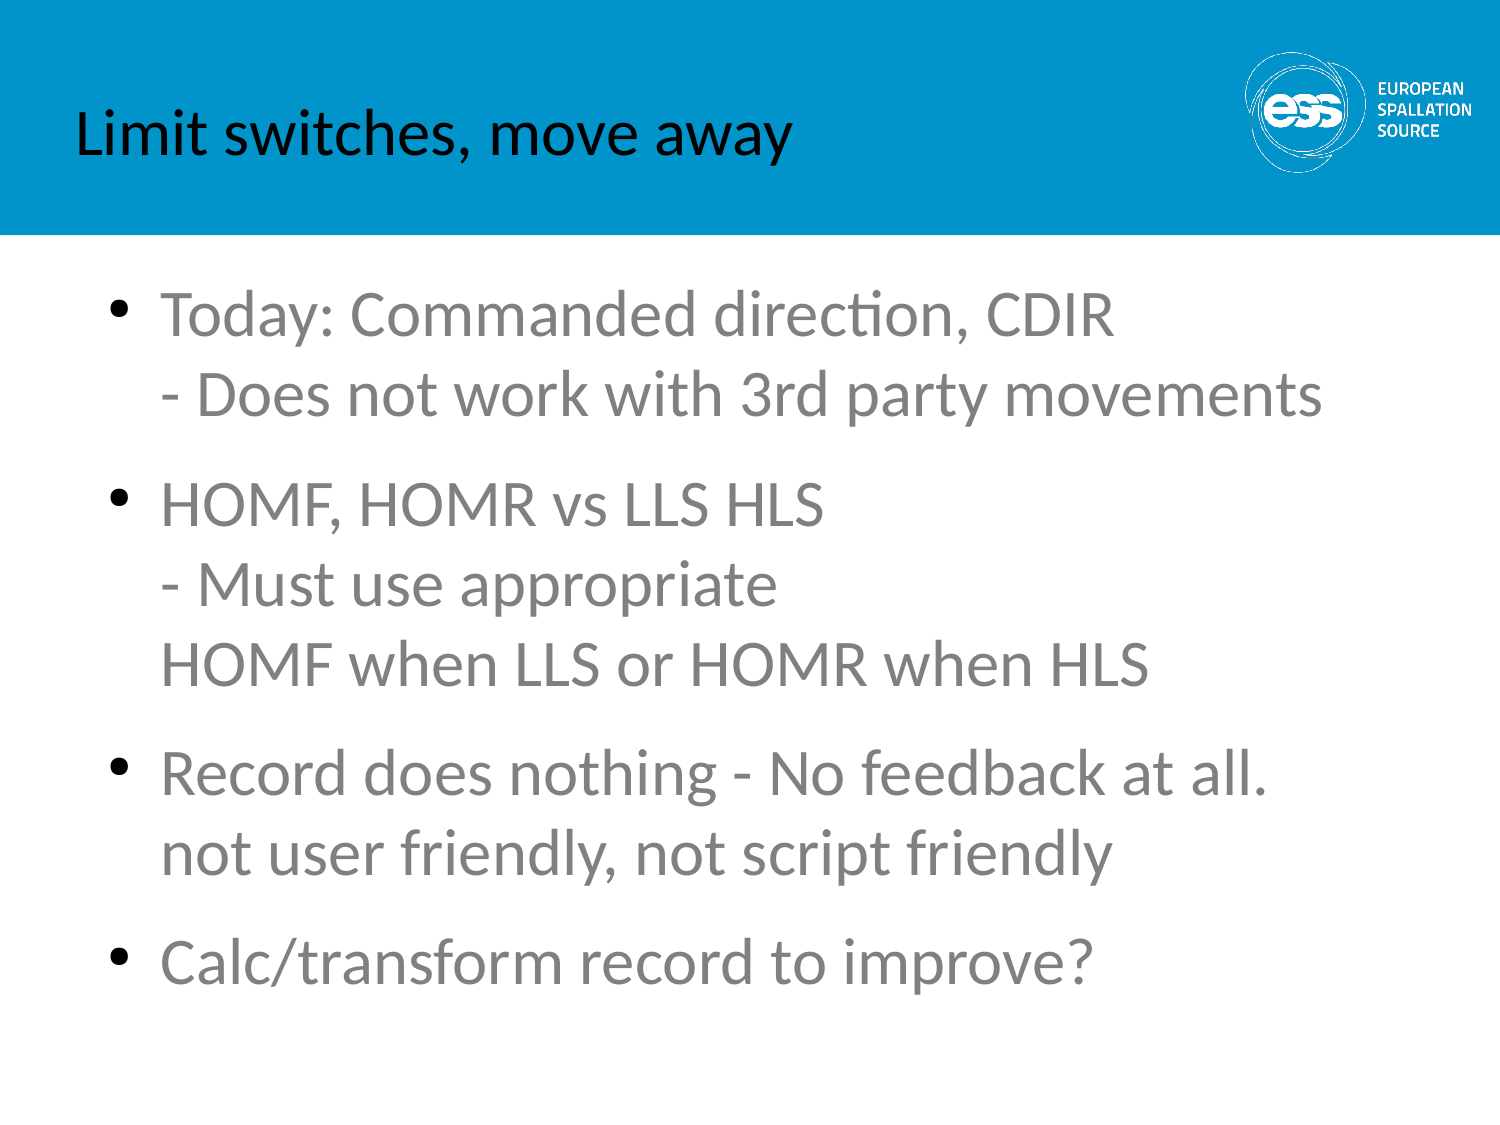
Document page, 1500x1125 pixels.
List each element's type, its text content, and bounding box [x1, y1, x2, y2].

picture [1264, 94, 1342, 127]
picture [1398, 109, 1406, 115]
title Limit switches, move away [75, 45, 1247, 233]
picture [1432, 125, 1438, 136]
list Today: Commanded direction, CDIR - Does not work with 3rd party movements HOMF, HOMR vs LLS HLS - Must use appropriate HOMF when LLS or HOMR when HLS Record does nothing - No feedback at all. not user friendly, not script friendly Calc/transform record to improve? [75, 262, 1426, 1005]
picture [1423, 83, 1430, 94]
picture [1418, 104, 1423, 115]
picture [1409, 104, 1415, 115]
picture [1422, 125, 1428, 134]
picture [1443, 86, 1450, 93]
picture [1400, 83, 1407, 94]
picture [1379, 83, 1385, 94]
picture [1454, 83, 1458, 94]
picture [1389, 104, 1393, 115]
picture [1436, 104, 1444, 115]
